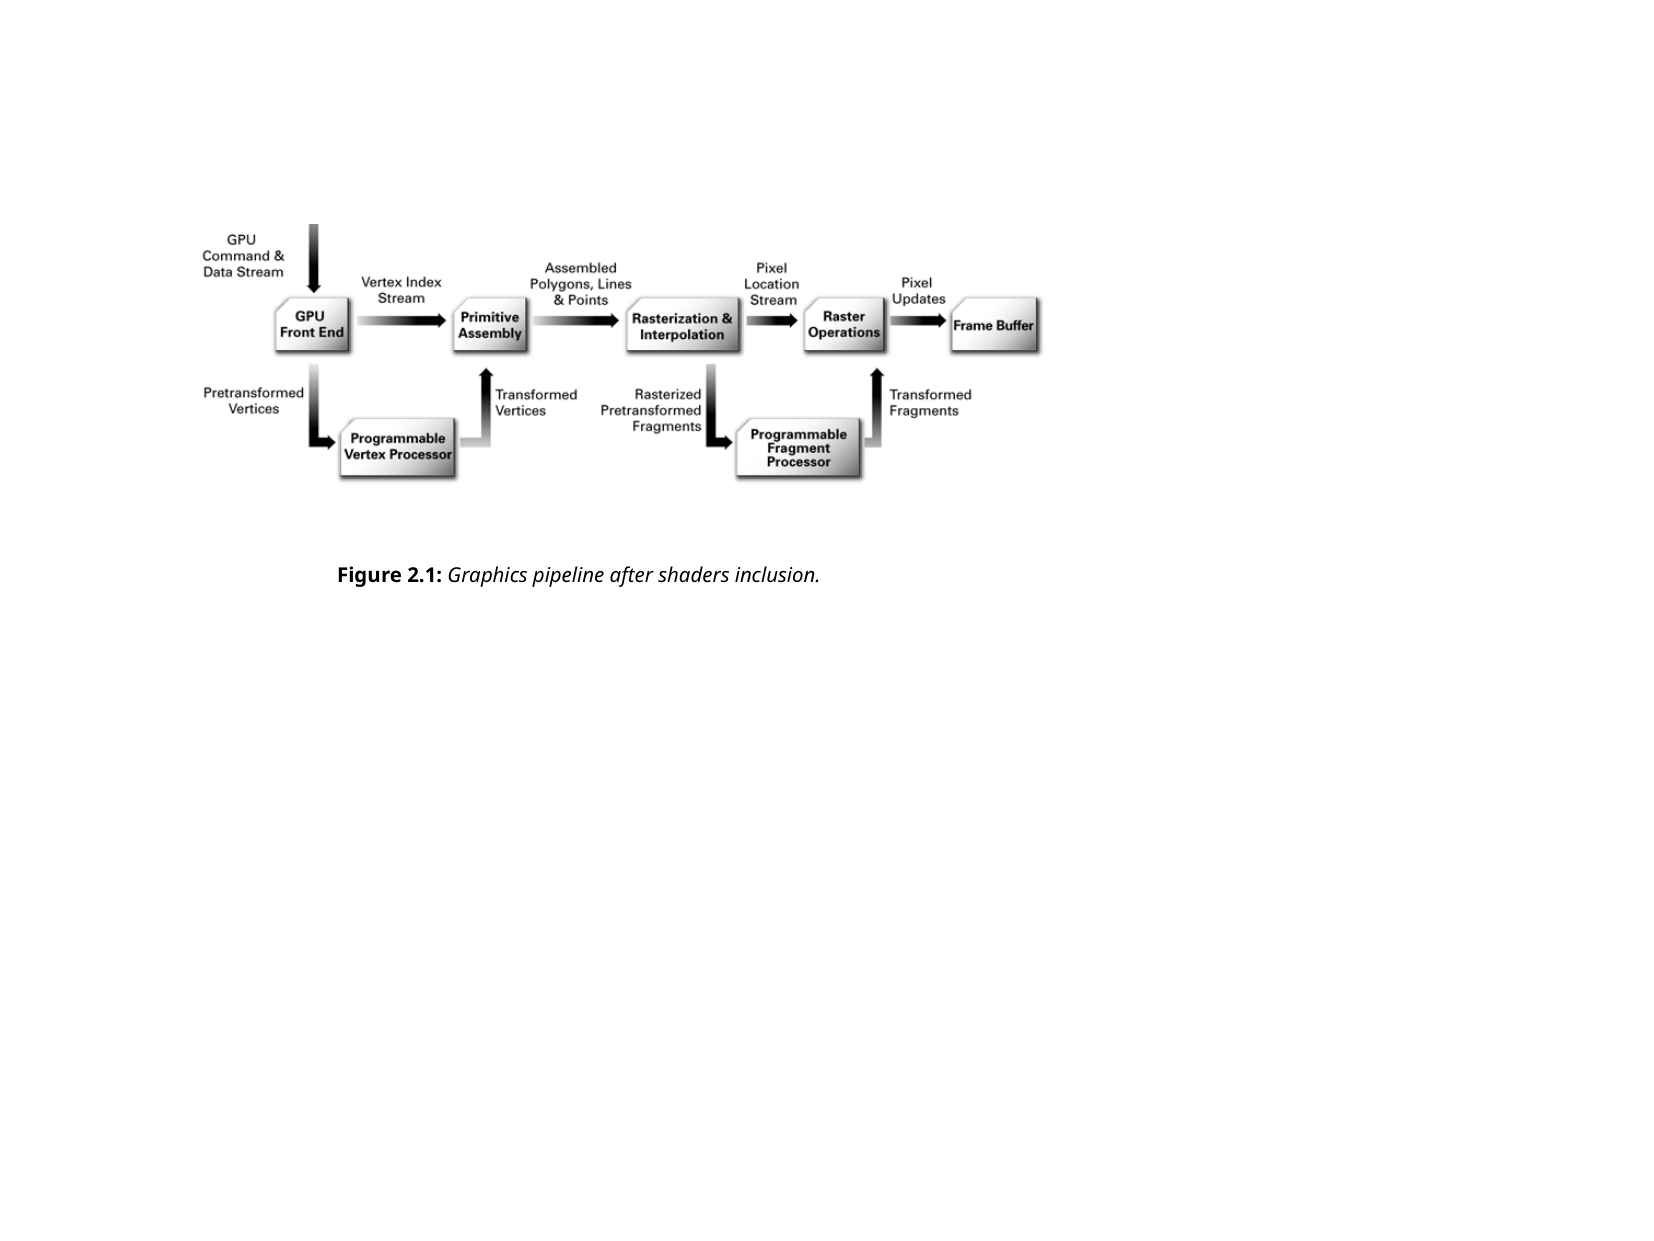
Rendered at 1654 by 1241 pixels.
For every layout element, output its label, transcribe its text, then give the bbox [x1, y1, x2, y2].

picture [186, 224, 1047, 509]
text_box Figure 2.1: Graphics pipeline after shaders inclusion. [337, 560, 814, 584]
